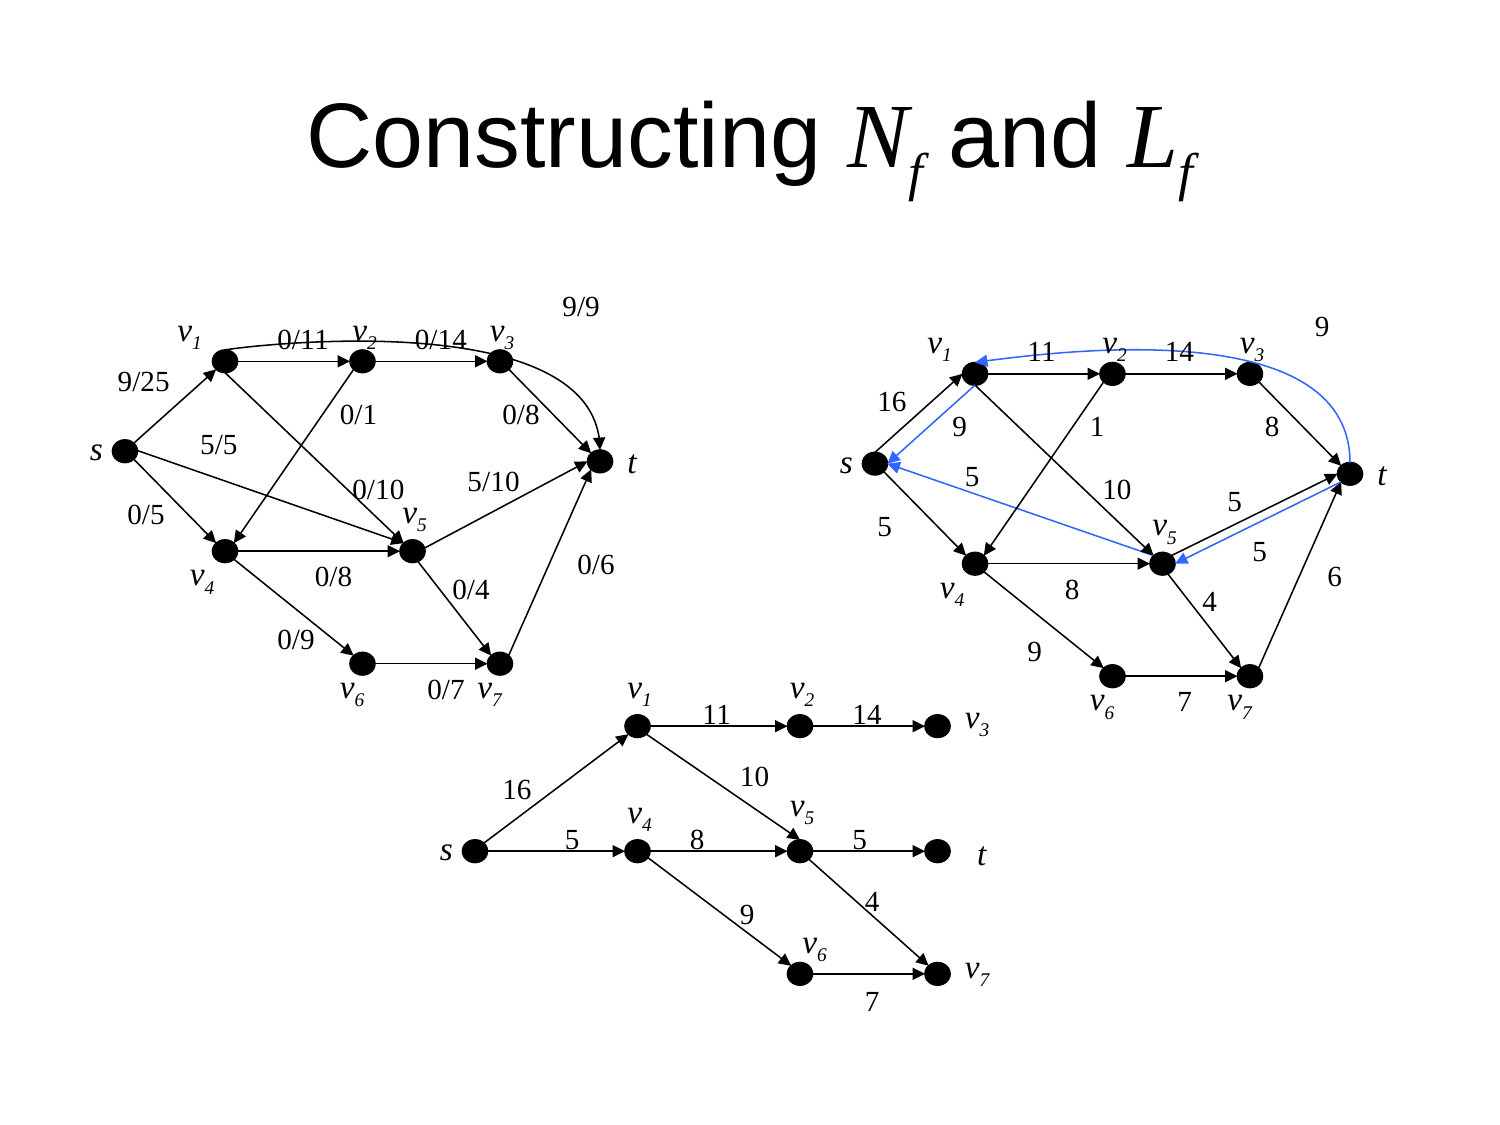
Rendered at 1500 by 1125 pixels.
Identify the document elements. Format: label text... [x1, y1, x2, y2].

text_box [217, 539, 233, 544]
text_box v2 [337, 299, 426, 361]
text_box v3 [949, 687, 1038, 749]
text_box [415, 550, 426, 561]
text_box v5 [1137, 542, 1143, 550]
text_box [212, 350, 238, 373]
text_box v4 [612, 782, 700, 844]
text_box [862, 452, 888, 475]
text_box [787, 719, 813, 738]
text_box [1237, 374, 1263, 386]
text_box 8 [1249, 399, 1338, 451]
text_box 14 [837, 687, 925, 738]
text_box v4 [924, 557, 1013, 619]
text_box t [612, 432, 663, 488]
text_box 5 [1212, 474, 1300, 526]
text_box [1104, 664, 1123, 669]
text_box v3 [1224, 312, 1313, 374]
text_box [1154, 552, 1176, 574]
text_box 0/11 [262, 312, 351, 363]
text_box t [962, 824, 1013, 881]
text_box 10 [1087, 462, 1176, 513]
text_box 4 [1187, 574, 1276, 626]
text_box [925, 962, 951, 986]
text_box v1 [912, 312, 1000, 374]
text_box 5 [1260, 504, 1300, 524]
text_box [624, 719, 650, 738]
text_box v6 [787, 912, 876, 973]
text_box 11 [687, 687, 775, 738]
text_box v5 [774, 774, 863, 836]
text_box 16 [862, 374, 951, 426]
text_box 0/6 [562, 537, 651, 588]
text_box v5 [1175, 531, 1225, 556]
text_box v2 [774, 657, 863, 719]
text_box 4 [849, 874, 938, 926]
text_box 10 [724, 749, 813, 801]
text_box v6 [324, 657, 413, 719]
text_box [126, 439, 138, 449]
text_box 9 [1012, 624, 1101, 676]
text_box [1100, 374, 1125, 386]
text_box s [74, 419, 126, 476]
text_box [638, 852, 647, 863]
text_box v1 [162, 299, 250, 361]
text_box v6 [1074, 669, 1163, 731]
text_box [962, 362, 988, 385]
text_box [925, 839, 951, 863]
text_box v5 [794, 801, 801, 812]
text_box 0/8 [300, 549, 388, 601]
text_box 0/9 [262, 612, 351, 663]
text_box [925, 714, 949, 738]
text_box [487, 361, 513, 373]
text_box [404, 557, 417, 563]
text_box v7 [949, 937, 1038, 999]
text_box 5 [837, 812, 925, 863]
text_box 5 [949, 449, 1038, 501]
text_box 8 [1050, 562, 1138, 613]
text_box [787, 962, 813, 986]
text_box 0/7 [412, 662, 501, 713]
text_box v7 [1212, 669, 1300, 731]
text_box 11 [1012, 324, 1101, 376]
text_box 9 [937, 399, 1026, 451]
text_box t [1362, 444, 1413, 501]
text_box v5 [1137, 494, 1225, 554]
text_box 4 [849, 897, 881, 926]
text_box 14 [1149, 324, 1238, 376]
text_box [965, 552, 986, 557]
text_box 0/10 [337, 462, 426, 513]
text_box [350, 361, 375, 373]
text_box 0/1 [324, 387, 413, 438]
text_box 6 [1312, 549, 1401, 601]
text_box v2 [1087, 312, 1176, 374]
text_box 9 [724, 887, 813, 938]
text_box v5 [1195, 541, 1225, 556]
text_box [407, 544, 424, 552]
text_box 0/14 [399, 312, 488, 363]
text_box 16 [907, 387, 951, 426]
title Constructing Nf and Lf [75, 45, 1426, 233]
text_box [1150, 557, 1166, 576]
text_box [638, 844, 650, 856]
text_box [1337, 462, 1363, 486]
text_box 5/5 [187, 424, 251, 461]
text_box [1242, 664, 1258, 669]
text_box s [824, 432, 876, 488]
text_box [787, 839, 813, 863]
text_box v5 [1137, 552, 1149, 556]
text_box v1 [986, 361, 1000, 373]
text_box 0/4 [437, 562, 526, 613]
text_box 0/8 [487, 387, 576, 438]
text_box [400, 544, 410, 559]
text_box 8 [675, 812, 763, 863]
text_box 9/9 [549, 287, 613, 323]
text_box v5 [387, 482, 475, 544]
text_box 7 [849, 975, 938, 1026]
text_box [587, 450, 612, 473]
text_box v1 [232, 349, 250, 361]
text_box 9 [1299, 299, 1388, 351]
text_box 5 [862, 499, 951, 551]
text_box 16 [487, 762, 576, 813]
text_box 1 [1074, 399, 1163, 451]
text_box [476, 839, 488, 863]
text_box 0/5 [112, 487, 201, 538]
text_box v1 [612, 657, 700, 719]
text_box v3 [474, 299, 563, 361]
text_box [352, 652, 373, 657]
text_box v7 [462, 657, 550, 719]
text_box v4 [174, 544, 263, 606]
text_box s [425, 819, 476, 876]
text_box 5/10 [462, 462, 526, 498]
text_box [126, 448, 138, 463]
text_box 7 [1162, 674, 1251, 726]
text_box 5 [1237, 524, 1326, 576]
text_box 5 [549, 812, 638, 863]
text_box 9/25 [112, 362, 176, 398]
text_box [489, 652, 508, 657]
